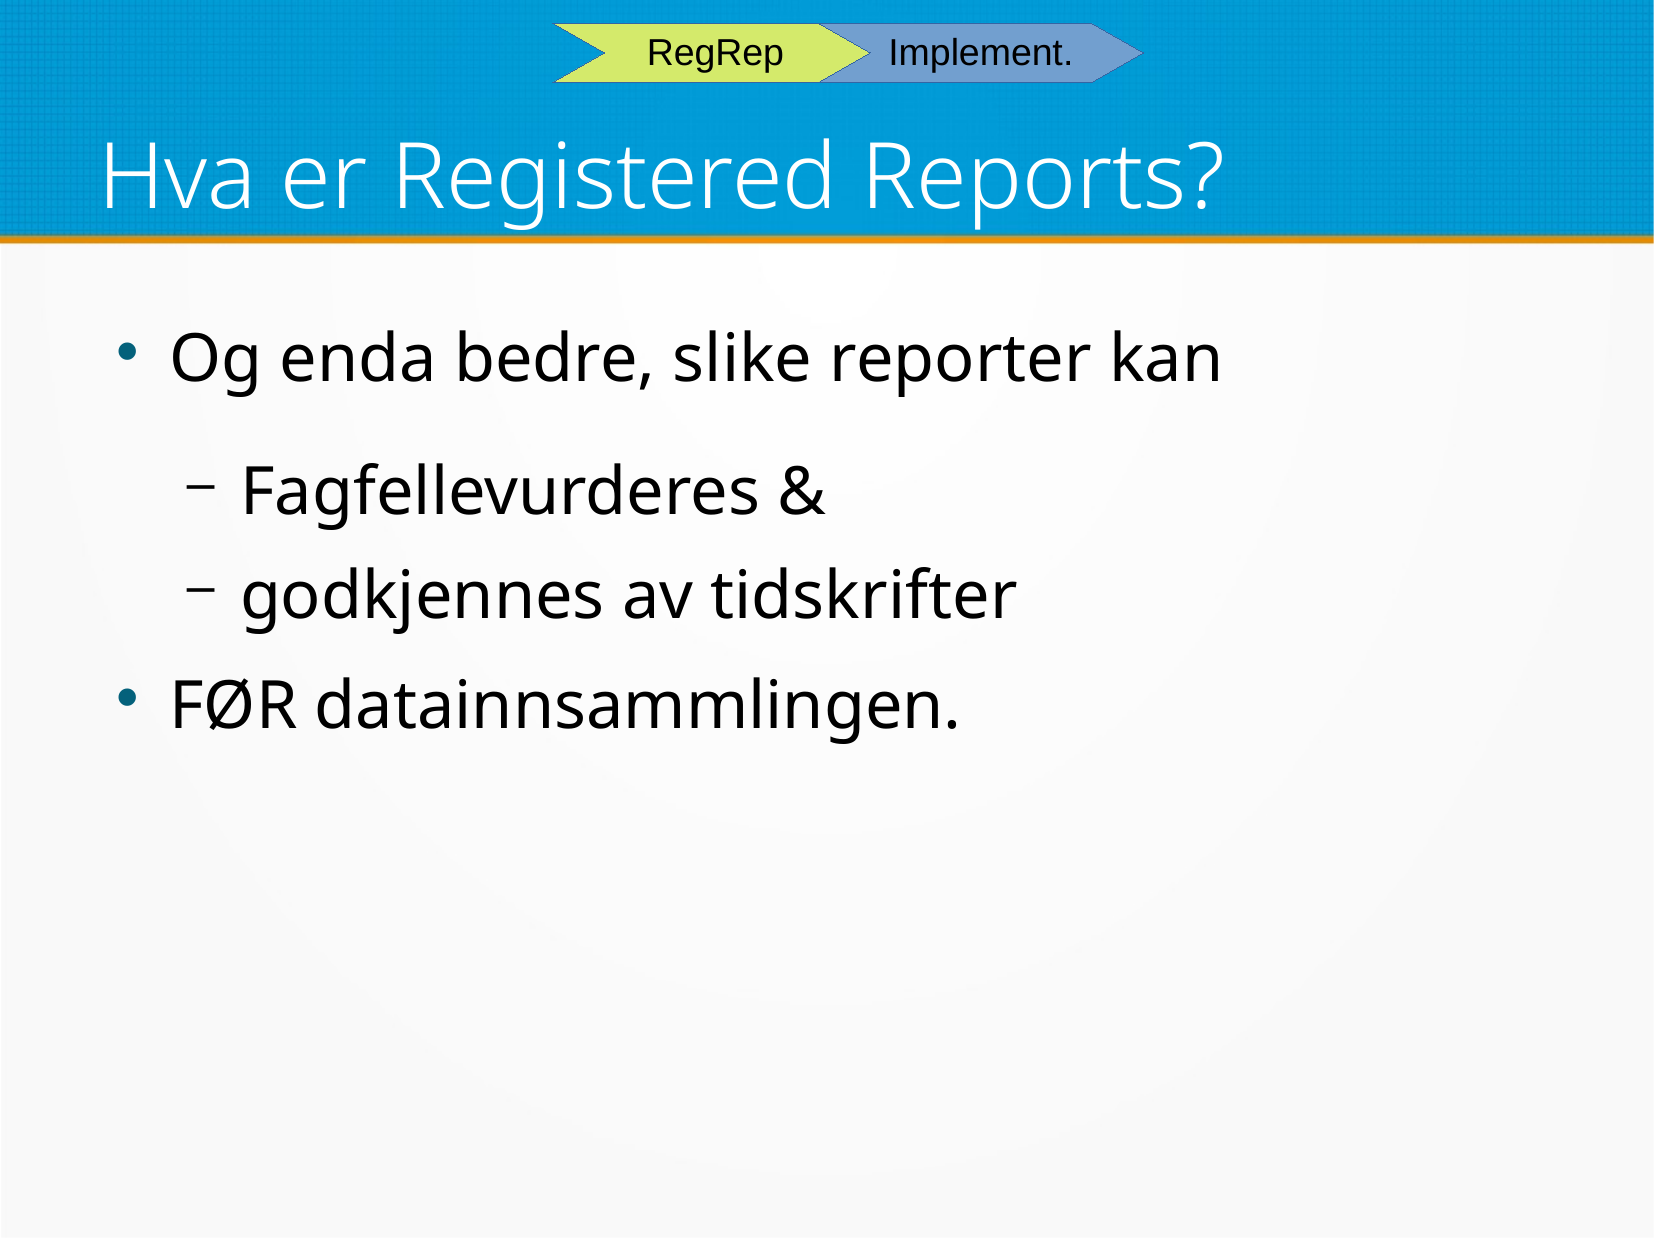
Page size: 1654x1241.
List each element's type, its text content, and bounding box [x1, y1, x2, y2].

text_box RegRep [552, 23, 868, 83]
picture [0, 233, 1654, 1241]
title Hva er Registered Reports? [98, 19, 1654, 227]
list Og enda bedre, slike reporter kan Fagfellevurderes & godkjennes av tidskrifter FØR datainnsammlingen. [98, 315, 1595, 1182]
text_box Implement. [818, 23, 1144, 83]
